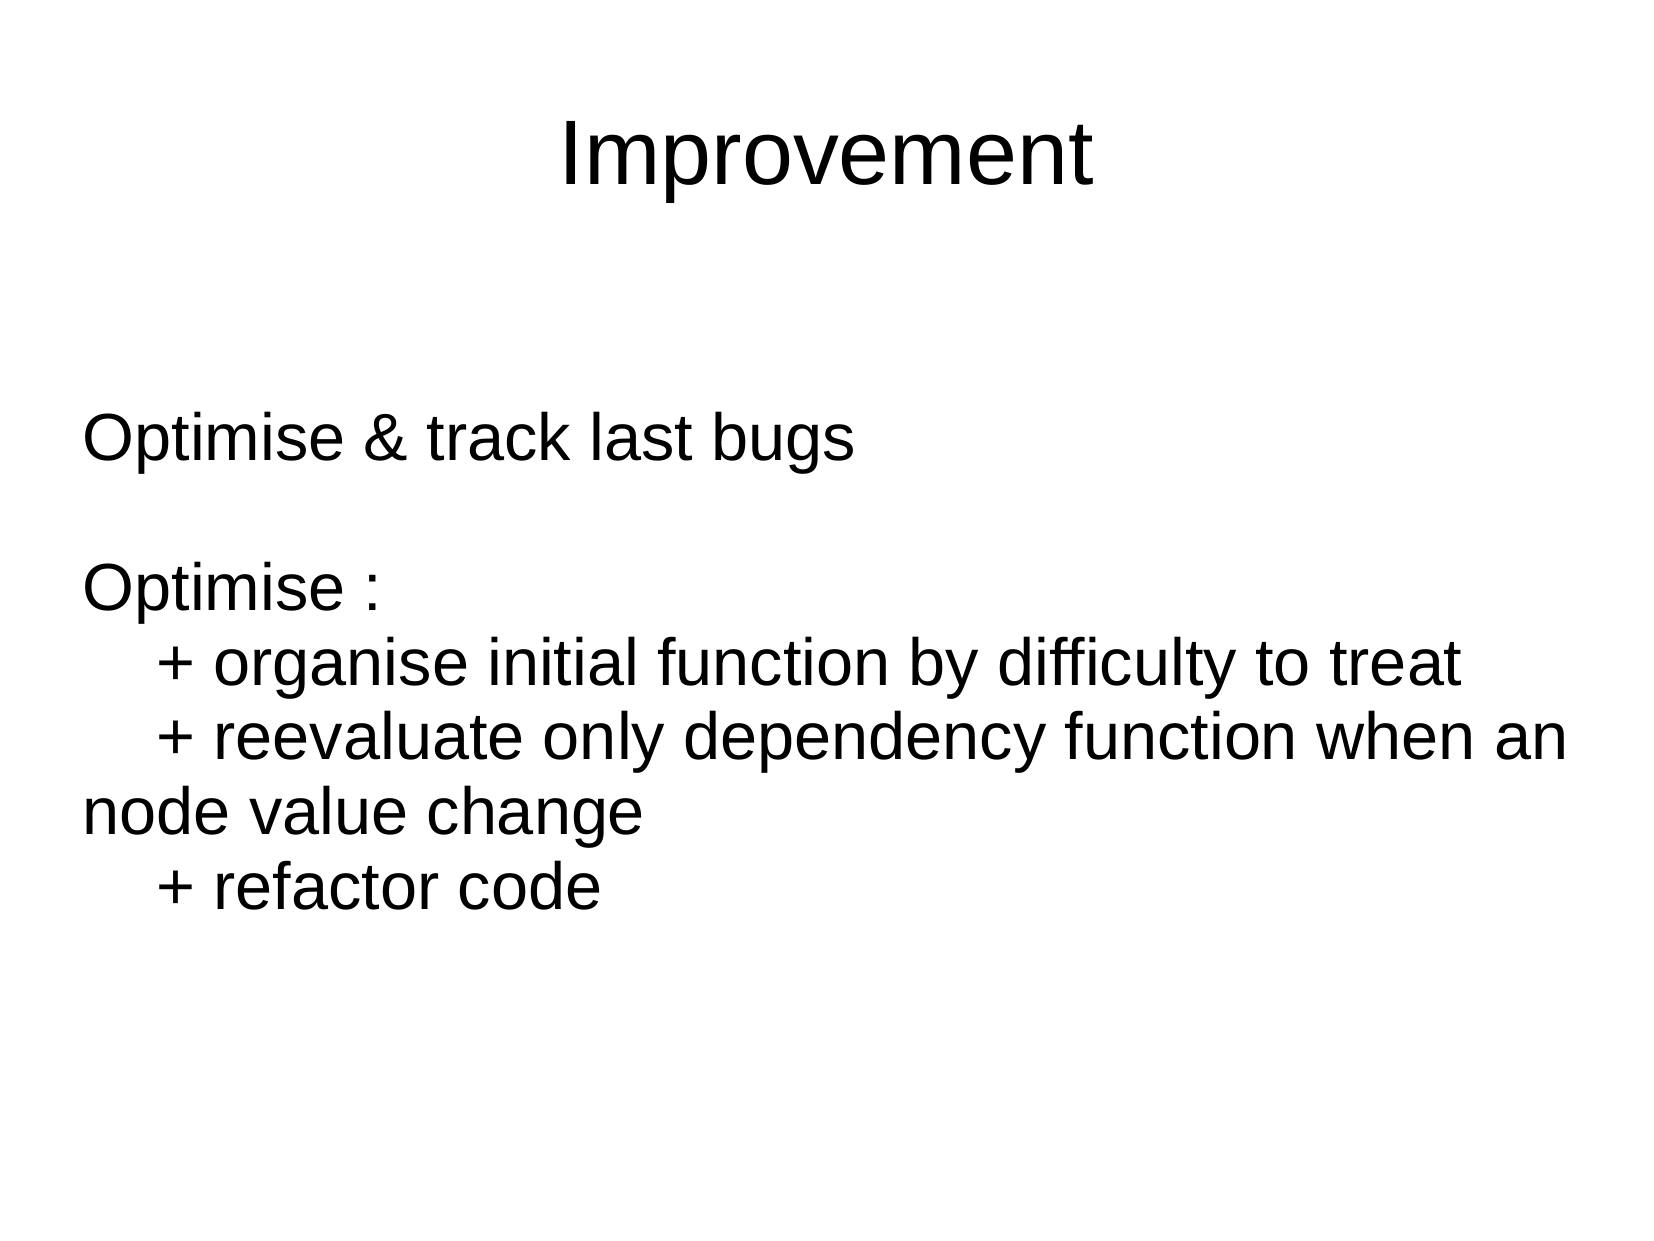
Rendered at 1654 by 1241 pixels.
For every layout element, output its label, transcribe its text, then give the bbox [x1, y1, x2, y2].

title Improvement [82, 49, 1571, 257]
subtitle Optimise & track last bugs Optimise : + organise initial function by difficulty to treat + reevaluate only dependency function when an node value change + refactor code [82, 297, 1571, 1102]
